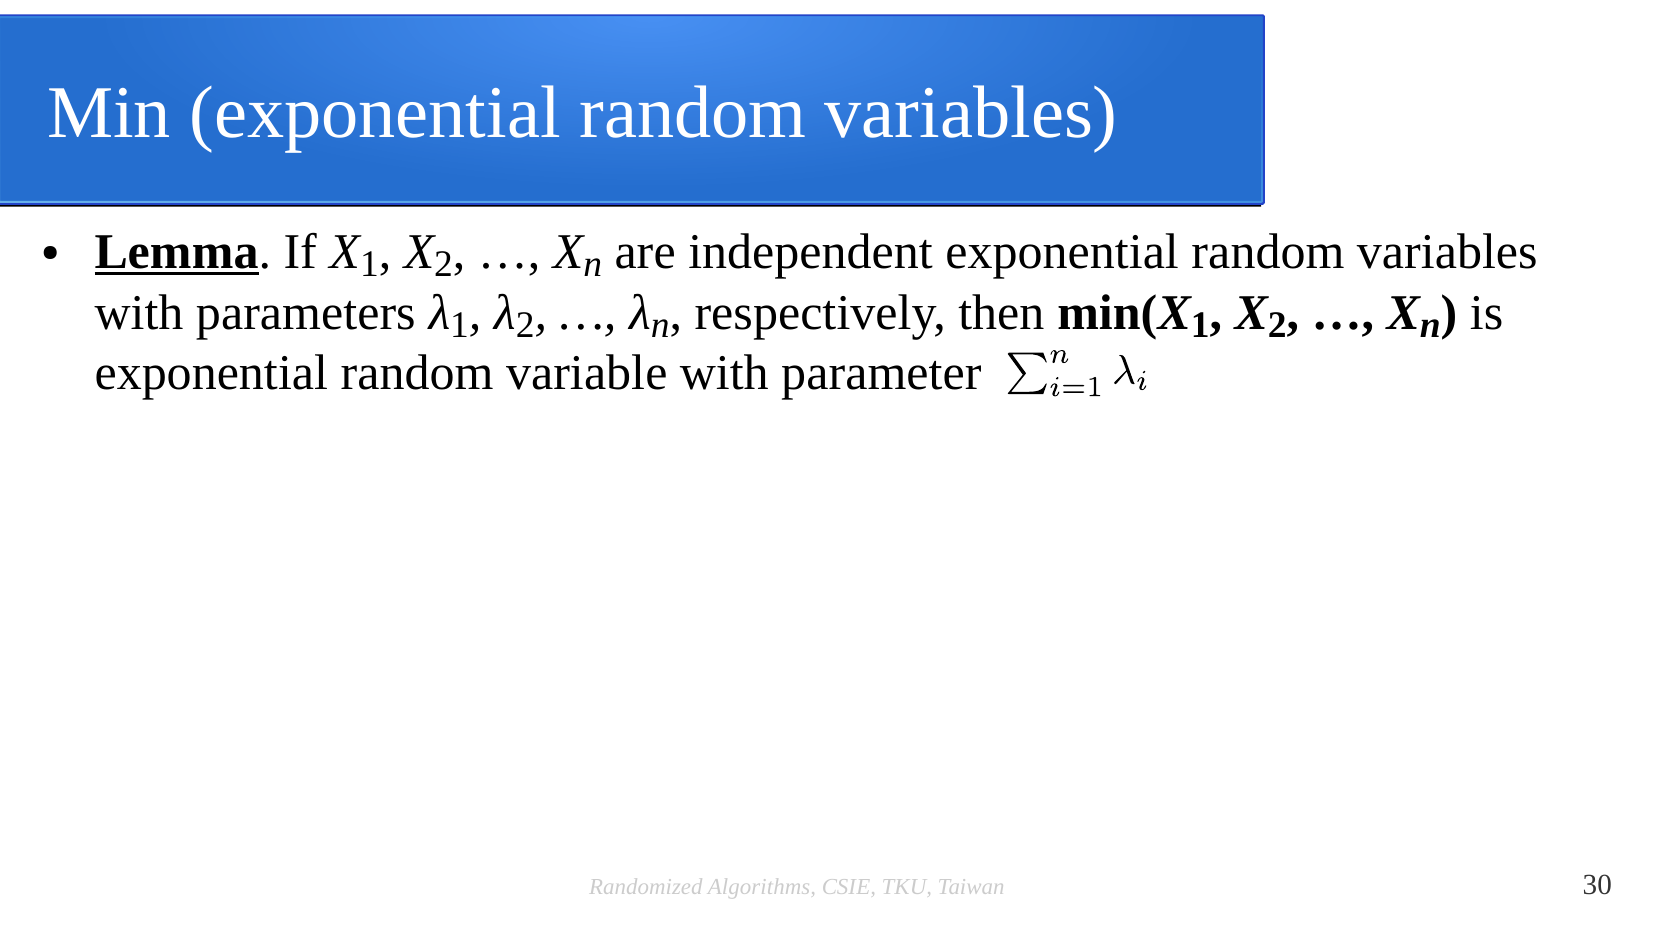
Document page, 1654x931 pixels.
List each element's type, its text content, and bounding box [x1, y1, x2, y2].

list Lemma. If X1, X2, …, Xn are independent exponential random variables with parameters λ1, λ2, …, λn, respectively, then min(X1, X2, …, Xn) is exponential random variable with parameter [23, 224, 1595, 764]
picture [1003, 348, 1148, 398]
title Min (exponential random variables) [47, 35, 1199, 189]
